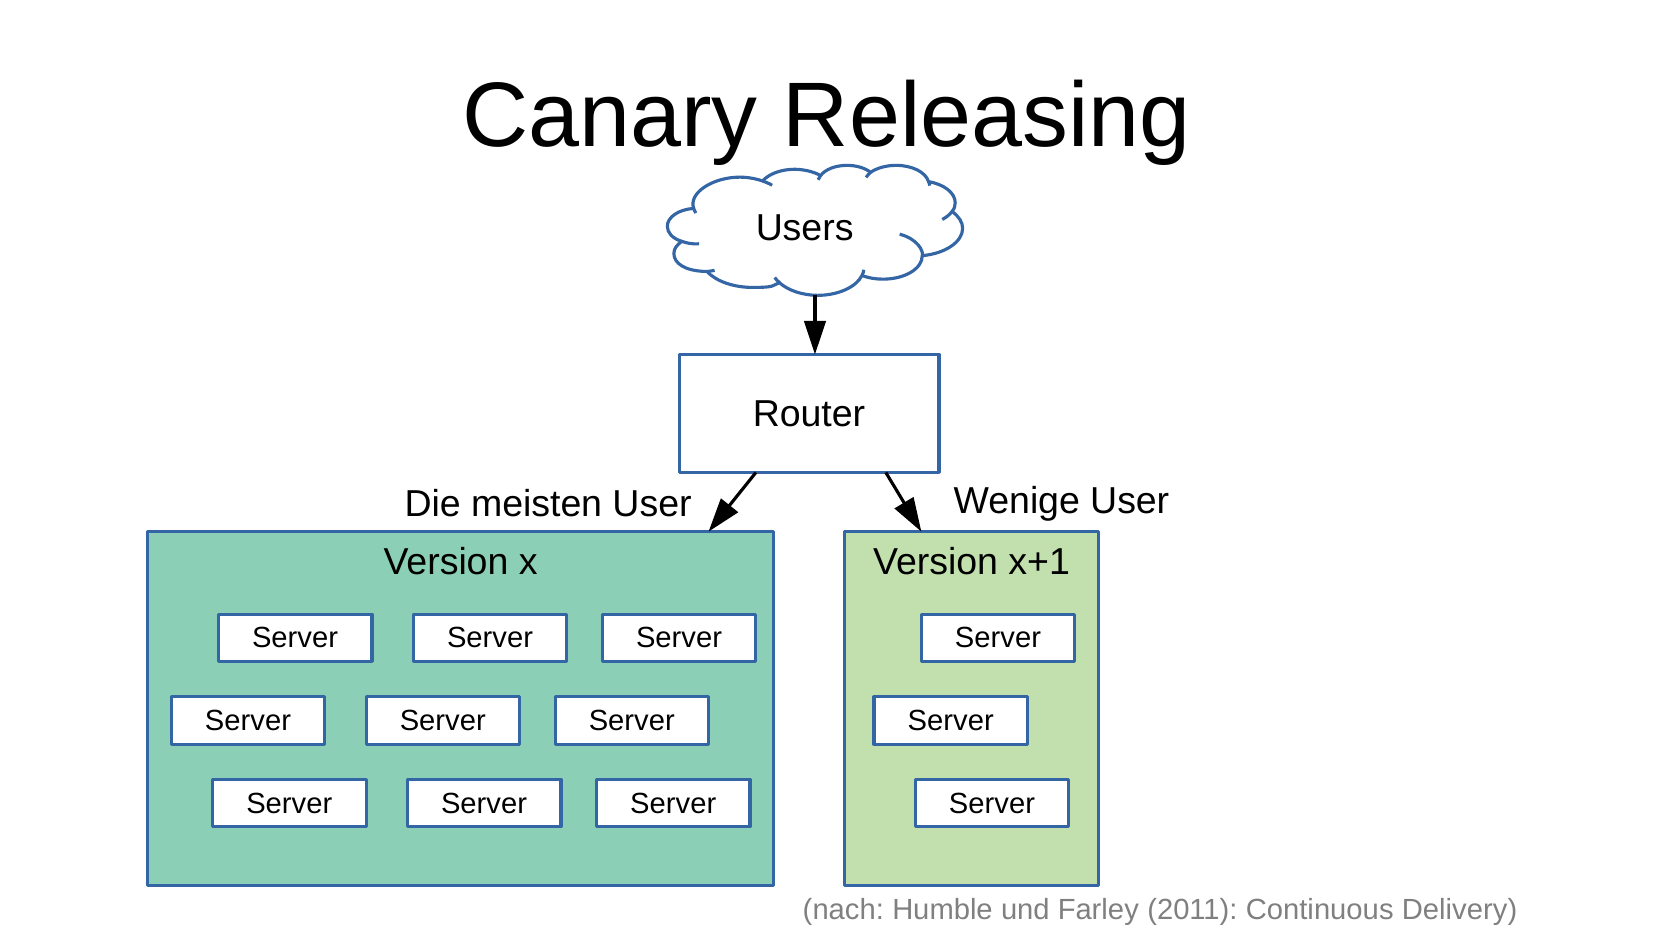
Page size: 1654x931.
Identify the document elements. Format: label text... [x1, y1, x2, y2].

text_box Server [915, 779, 1069, 827]
text_box Server [366, 696, 520, 745]
text_box Server [921, 614, 1075, 662]
text_box Router [679, 354, 939, 473]
text_box Server [407, 779, 562, 827]
text_box Server [212, 779, 367, 827]
text_box Server [413, 614, 567, 662]
text_box Server [602, 614, 756, 662]
text_box Server [555, 696, 709, 745]
text_box Version x+1 [844, 531, 1099, 885]
text_box Users [667, 165, 963, 296]
text_box Server [874, 696, 1028, 745]
text_box Wenige User [938, 472, 1306, 530]
text_box Server [171, 696, 325, 745]
text_box Die meisten User [389, 474, 756, 532]
text_box Server [596, 779, 751, 827]
title Canary Releasing [82, 37, 1571, 193]
text_box Server [218, 614, 373, 662]
text_box Version x [147, 531, 774, 886]
text_box (nach: Humble und Farley (2011): Continuous Delivery) [787, 885, 1534, 931]
